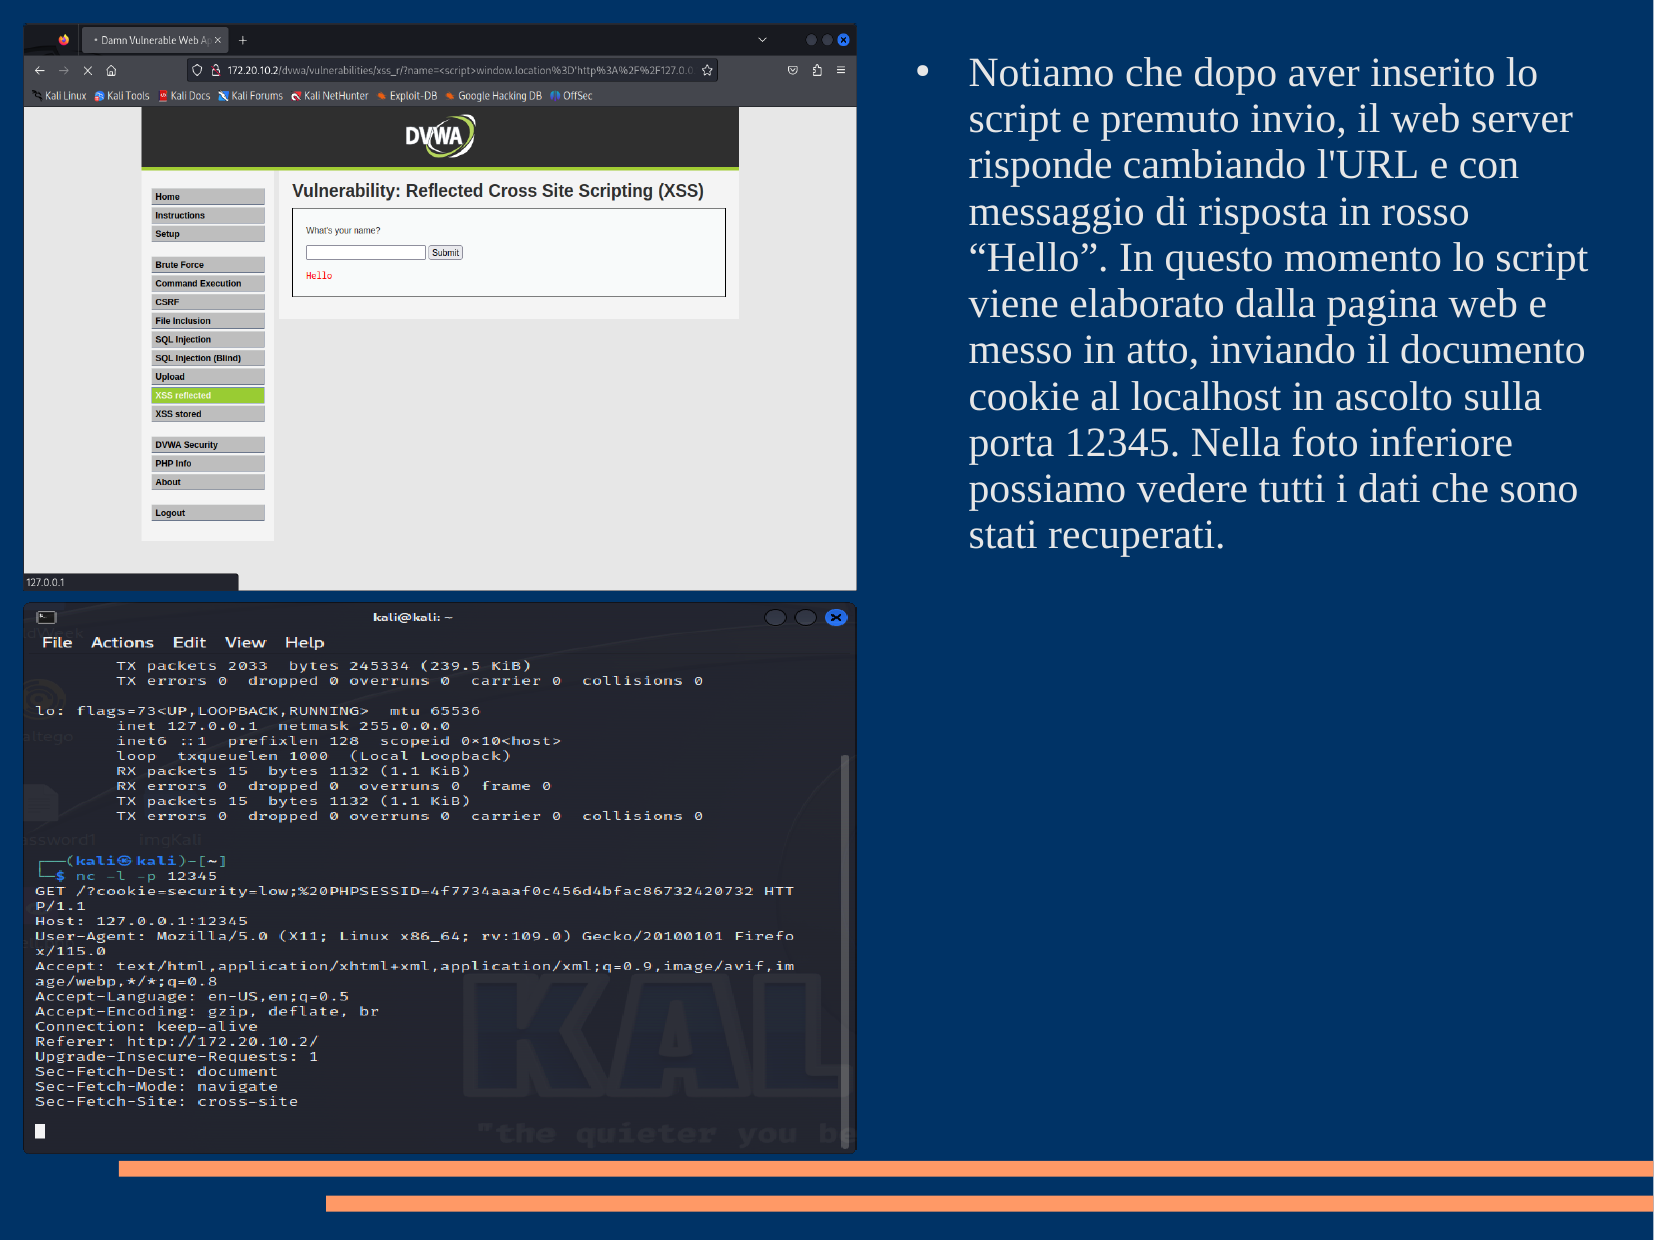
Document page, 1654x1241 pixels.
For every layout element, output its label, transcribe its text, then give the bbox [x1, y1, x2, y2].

picture [23, 602, 857, 1154]
picture [23, 23, 857, 591]
list Notiamo che dopo aver inserito lo script e premuto invio, il web server risponde cambiando l'URL e con messaggio di risposta in rosso “Hello”. In questo momento lo script viene elaborato dalla pagina web e messo in atto, inviando il documento cookie al localhost in ascolto sulla porta 12345. Nella foto inferiore possiamo vedere tutti i dati che sono stati recuperati. [897, 49, 1600, 1087]
